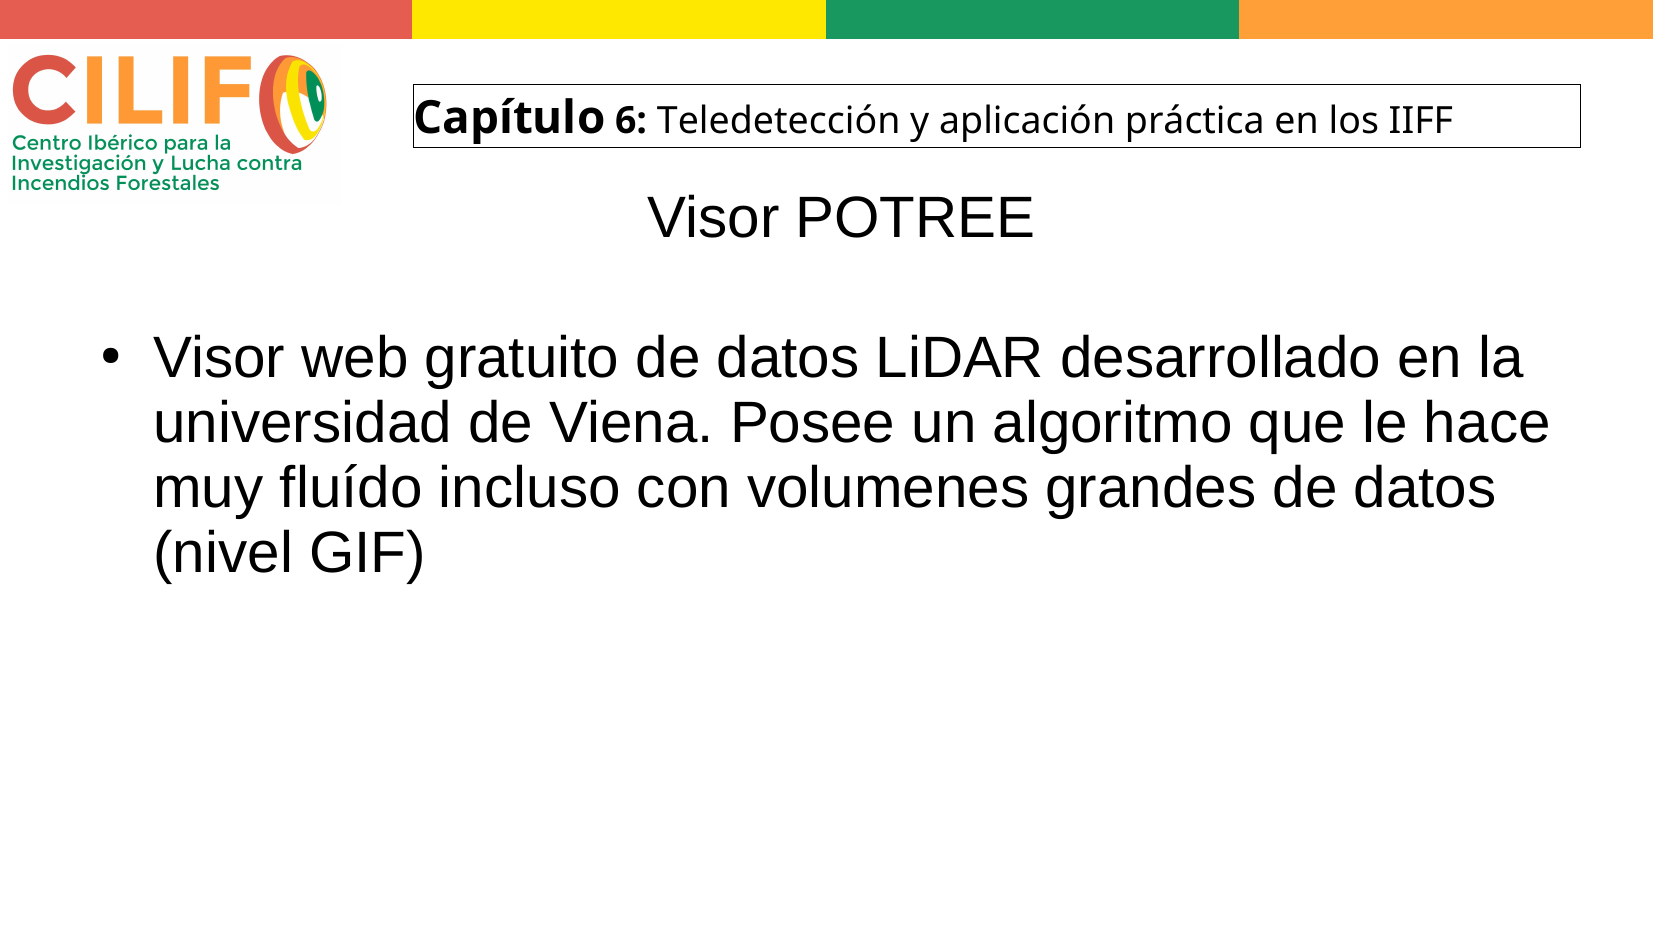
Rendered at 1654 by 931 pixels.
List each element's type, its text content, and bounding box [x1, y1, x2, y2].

picture [8, 45, 342, 205]
list Visor web gratuito de datos LiDAR desarrollado en la universidad de Viena. Posee un algoritmo que le hace muy fluído incluso con volumenes grandes de datos (nivel GIF) [82, 324, 1595, 857]
title Visor POTREE [206, 138, 1477, 296]
